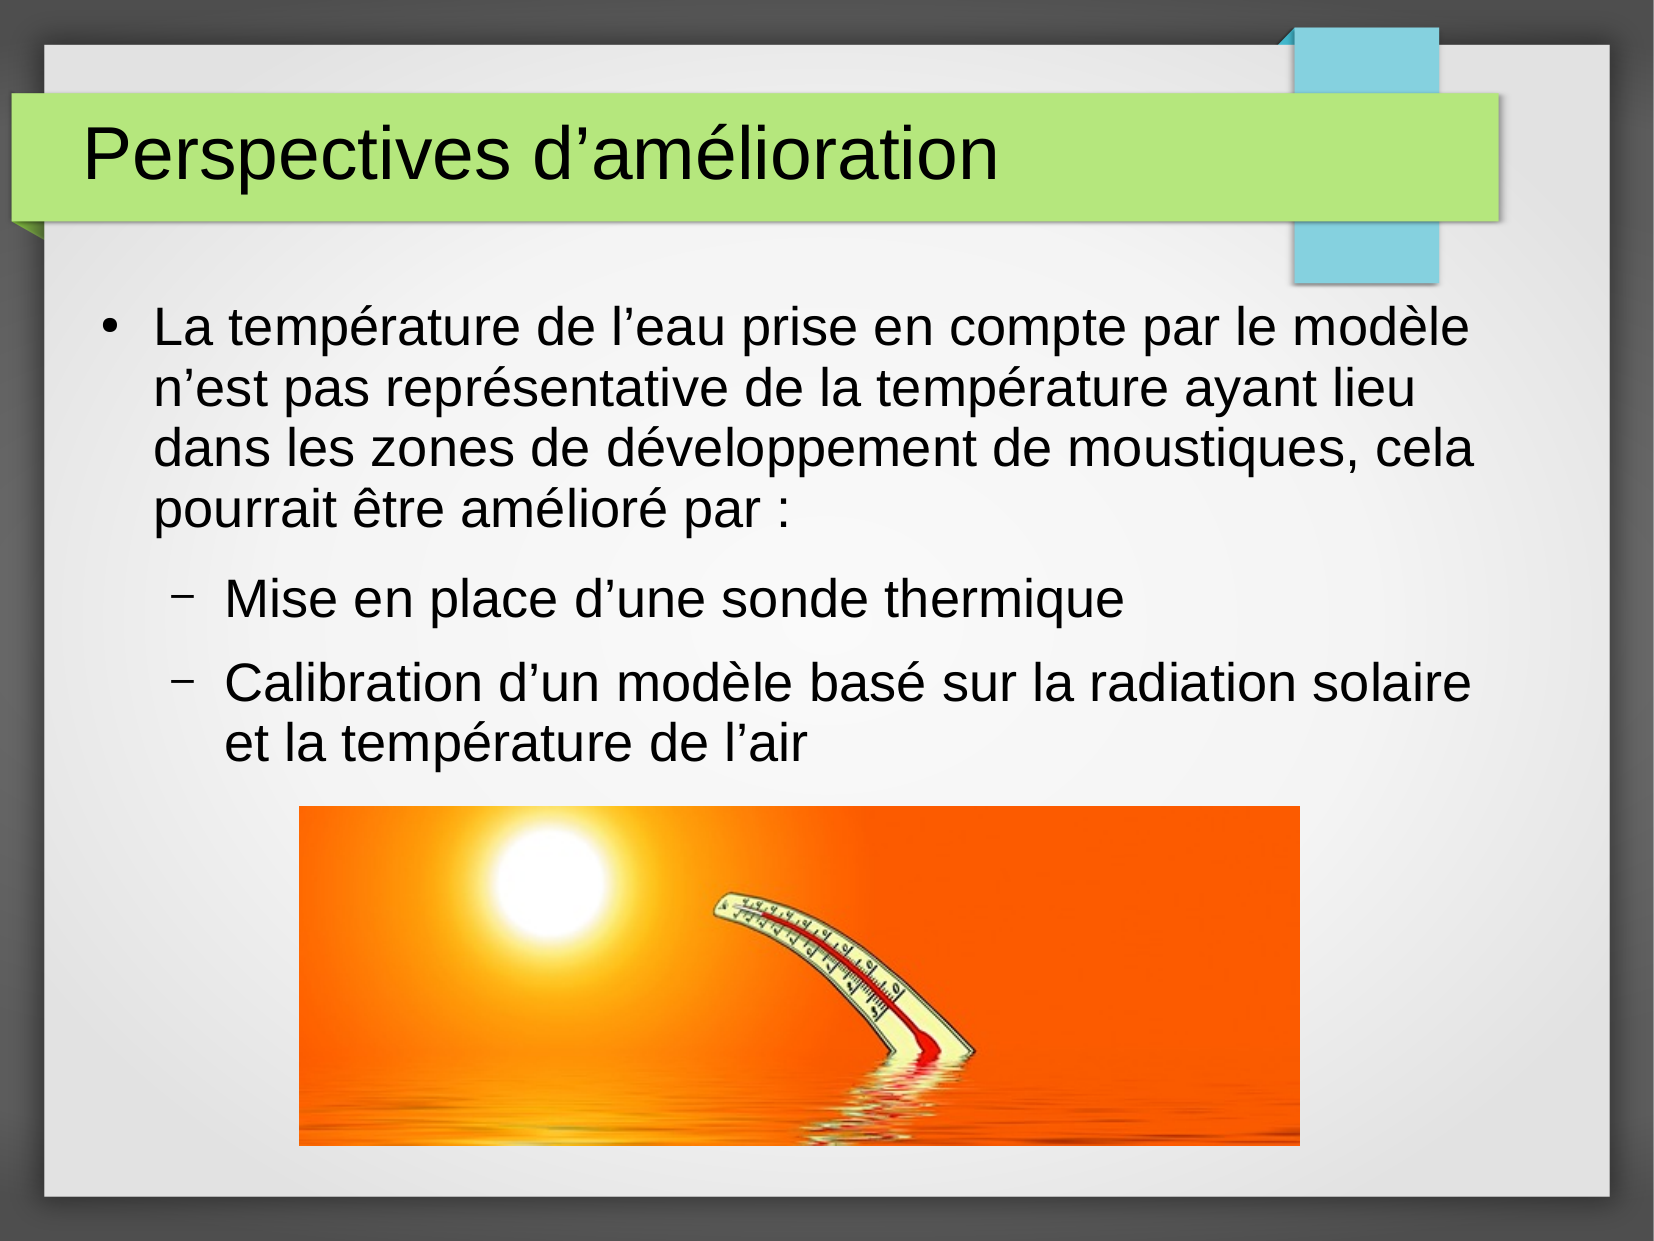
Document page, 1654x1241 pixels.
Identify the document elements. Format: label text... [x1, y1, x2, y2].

title Perspectives d’amélioration [82, 94, 1264, 213]
list La température de l’eau prise en compte par le modèle n’est pas représentative de la température ayant lieu dans les zones de développement de moustiques, cela pourrait être amélioré par : Mise en place d’une sonde thermique Calibration d’un modèle basé sur la radiation solaire et la température de l’air [82, 296, 1512, 1016]
picture [0, 0, 1654, 1241]
